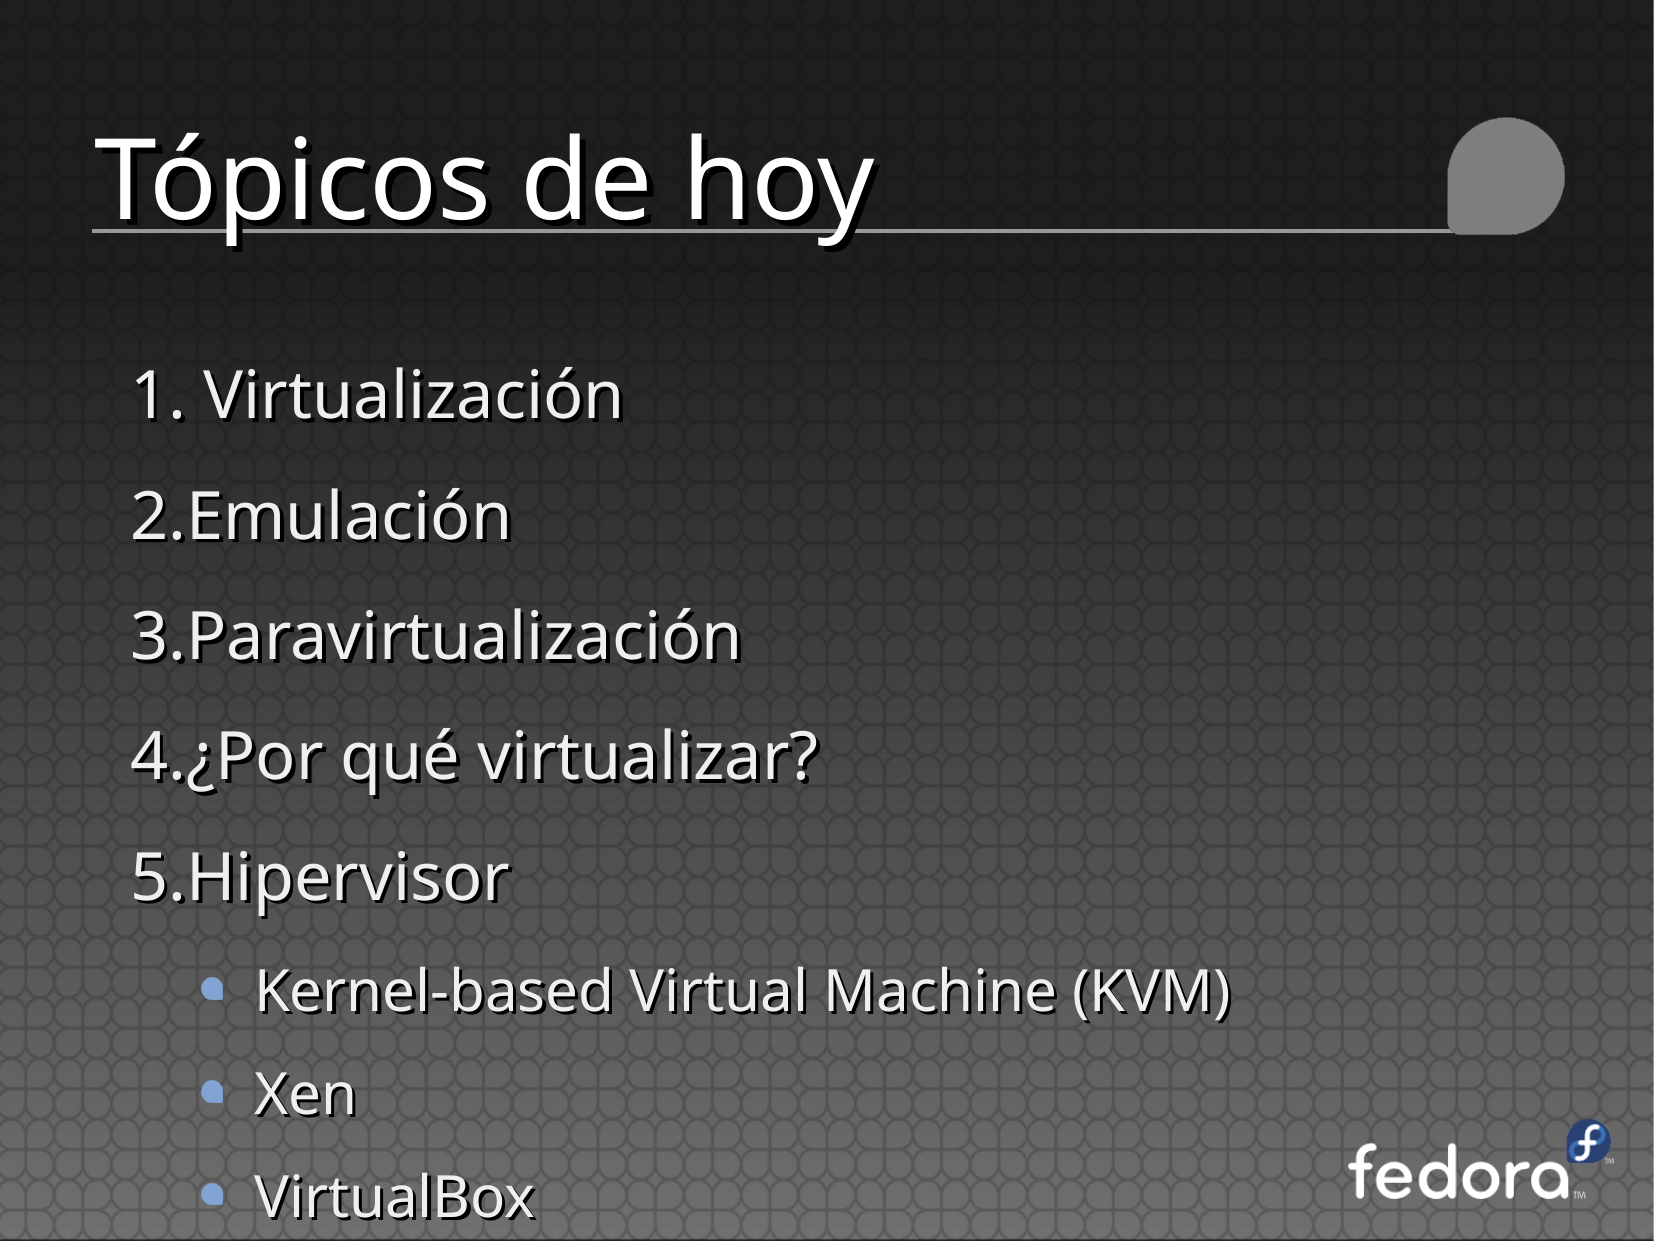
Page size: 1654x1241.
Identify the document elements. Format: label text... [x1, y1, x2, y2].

list Virtualización Emulación Paravirtualización ¿Por qué virtualizar? Hipervisor Kernel-based Virtual Machine (KVM) Xen VirtualBox [112, 227, 1501, 1163]
title Tópicos de hoy [94, 100, 1426, 251]
picture [0, 0, 1654, 1241]
